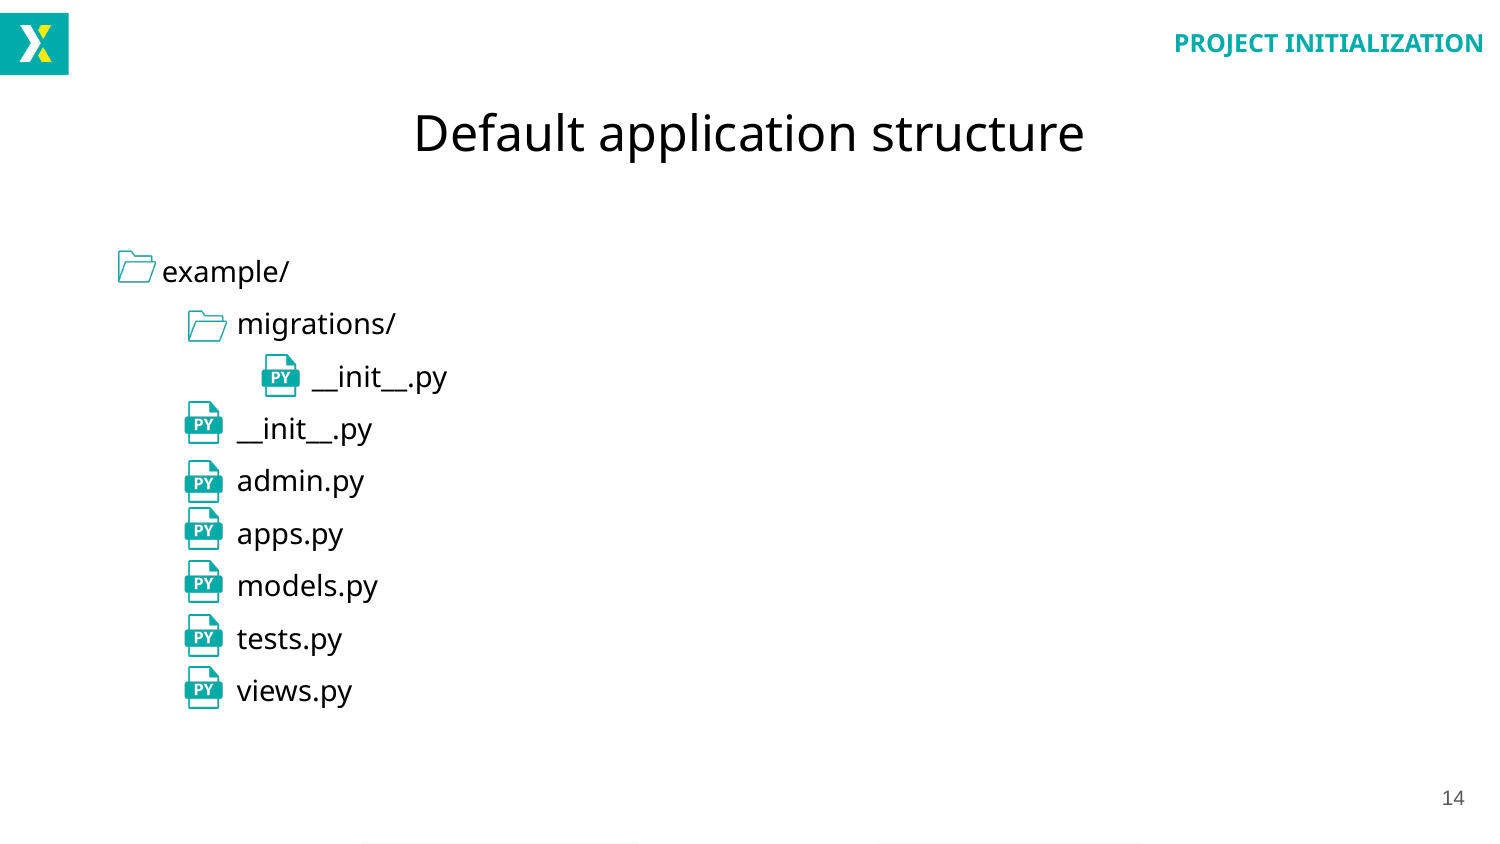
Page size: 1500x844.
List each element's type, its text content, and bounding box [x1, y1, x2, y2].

picture [188, 307, 227, 345]
picture [259, 354, 302, 397]
text_box Default application structure [115, 86, 1385, 181]
picture [118, 247, 156, 286]
picture [182, 666, 225, 709]
picture [182, 560, 225, 603]
text_box example/ migrations/ __init__.py __init__.py admin.py apps.py models.py tests.py views.py [71, 220, 1367, 664]
picture [182, 507, 225, 550]
picture [182, 401, 225, 444]
picture [182, 614, 225, 657]
slide_number <number> [1389, 764, 1480, 830]
picture [17, 25, 54, 62]
picture [182, 460, 225, 503]
